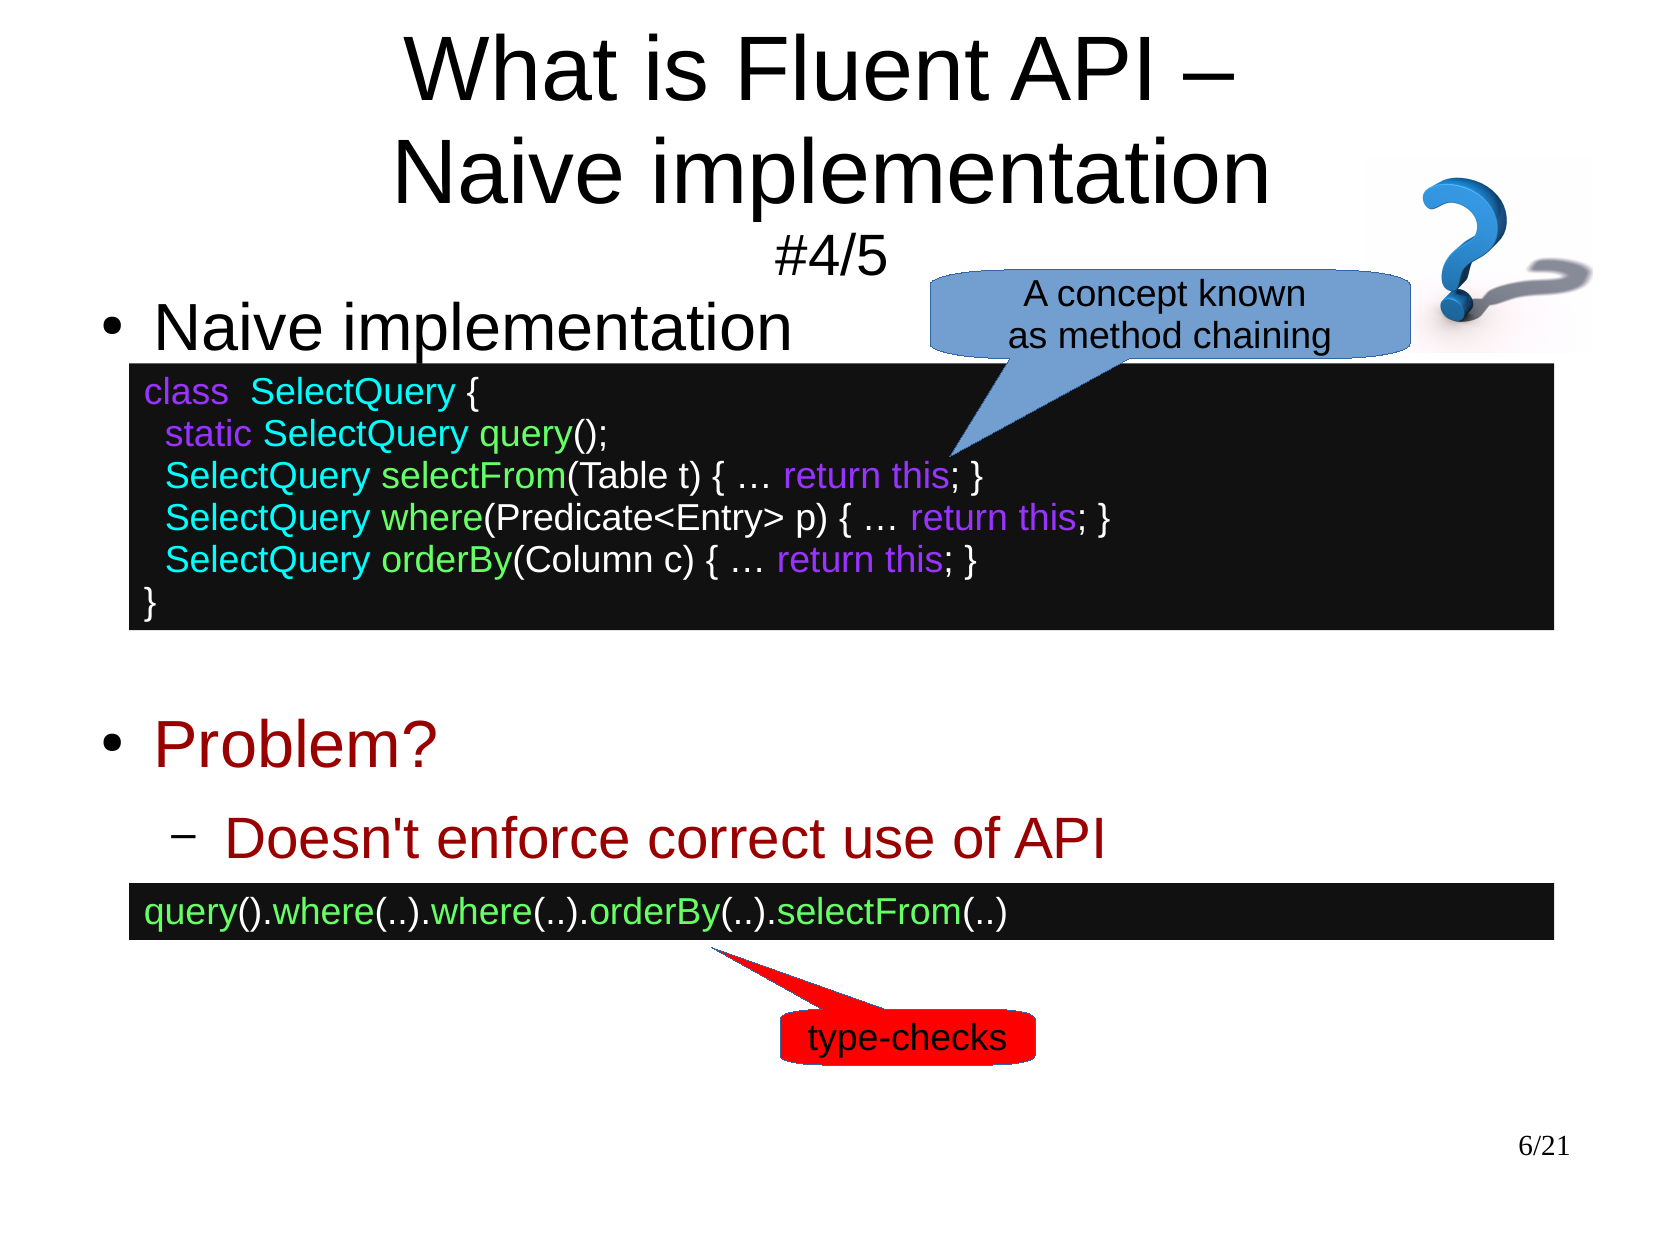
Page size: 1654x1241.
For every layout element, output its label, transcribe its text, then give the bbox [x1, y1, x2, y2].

text_box type-checks [711, 947, 1036, 1066]
text_box query().where(..).where(..).orderBy(..).selectFrom(..) [129, 883, 1555, 940]
list Naive implementation Problem? Doesn't enforce correct use of API [82, 290, 1571, 1010]
title What is Fluent API – Naive implementation #4/5 [15, 17, 1651, 289]
text_box A concept known as method chaining [930, 269, 1411, 457]
text_box class SelectQuery { static SelectQuery query(); SelectQuery selectFrom(Table t) { … return this; } SelectQuery where(Predicate<Entry> p) { … return this; } SelectQuery orderBy(Column c) { … return this; } } [129, 363, 1555, 631]
picture [1363, 157, 1593, 353]
